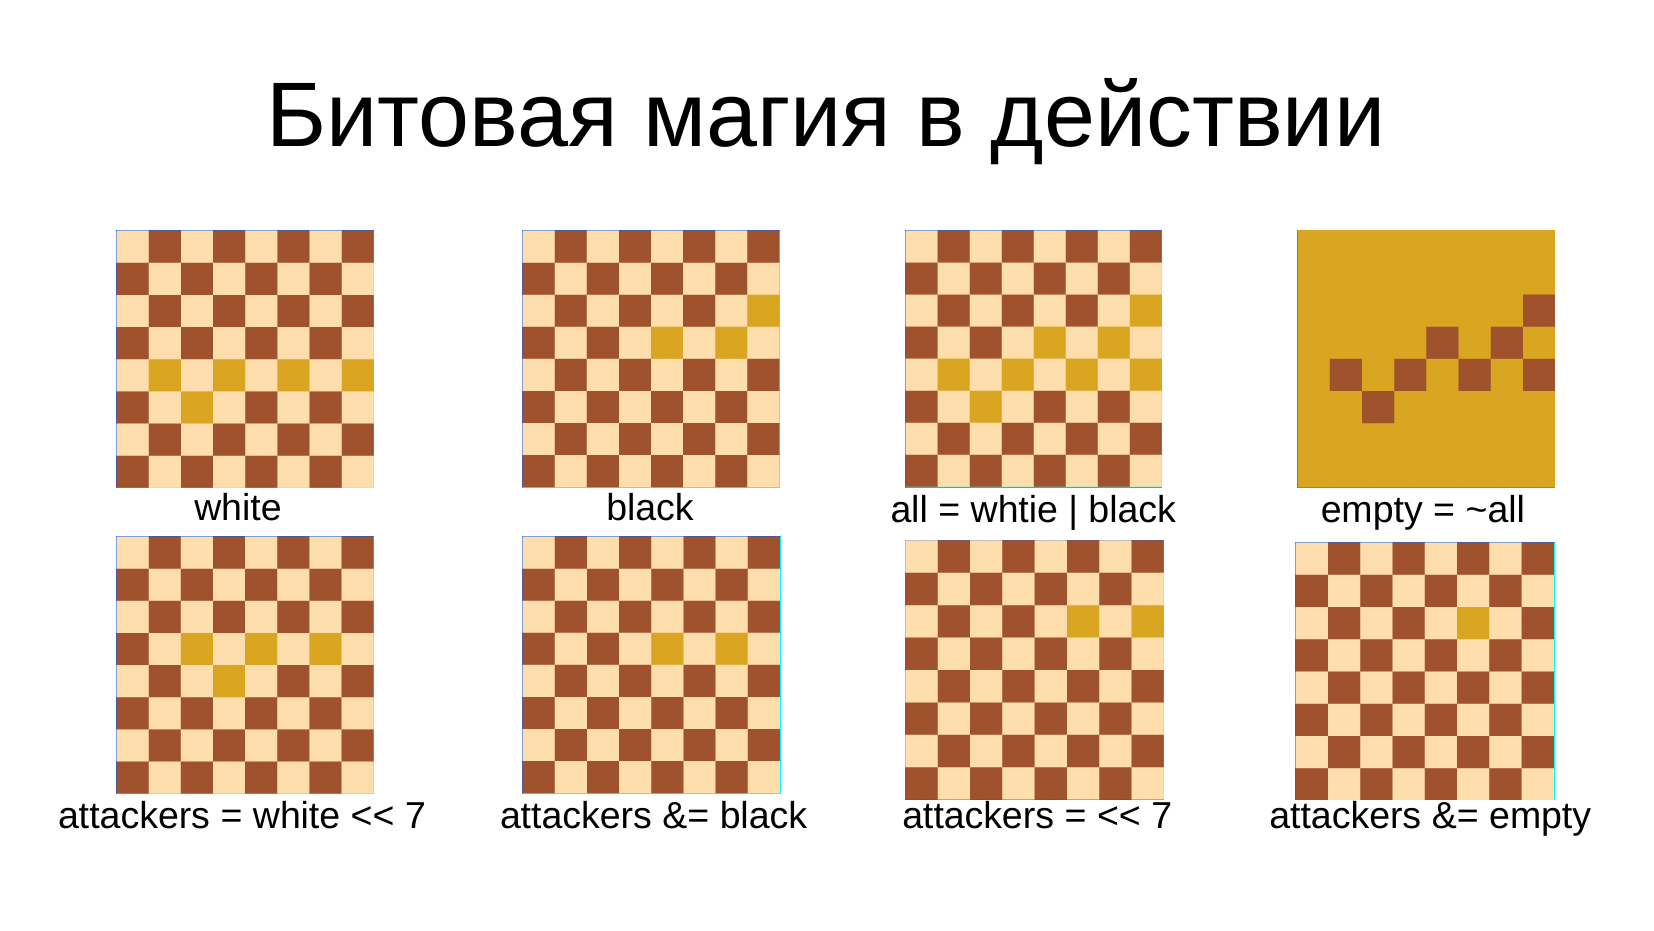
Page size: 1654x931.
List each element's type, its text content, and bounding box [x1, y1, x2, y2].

picture [905, 230, 1162, 481]
text_box all = whtie | black [875, 481, 1214, 543]
picture [905, 540, 1164, 787]
picture [522, 536, 781, 787]
picture [1297, 230, 1555, 488]
title Битовая магия в действии [82, 37, 1571, 193]
picture [116, 230, 374, 488]
text_box black [591, 479, 742, 537]
text_box empty = ~all [1306, 481, 1567, 539]
text_box white [179, 479, 330, 537]
text_box attackers &= black [485, 787, 823, 845]
text_box attackers = white << 7 [43, 787, 456, 845]
picture [1295, 542, 1555, 787]
picture [522, 230, 780, 488]
picture [116, 536, 374, 787]
text_box attackers &= empty [1254, 787, 1630, 887]
text_box attackers = << 7 [887, 787, 1206, 845]
